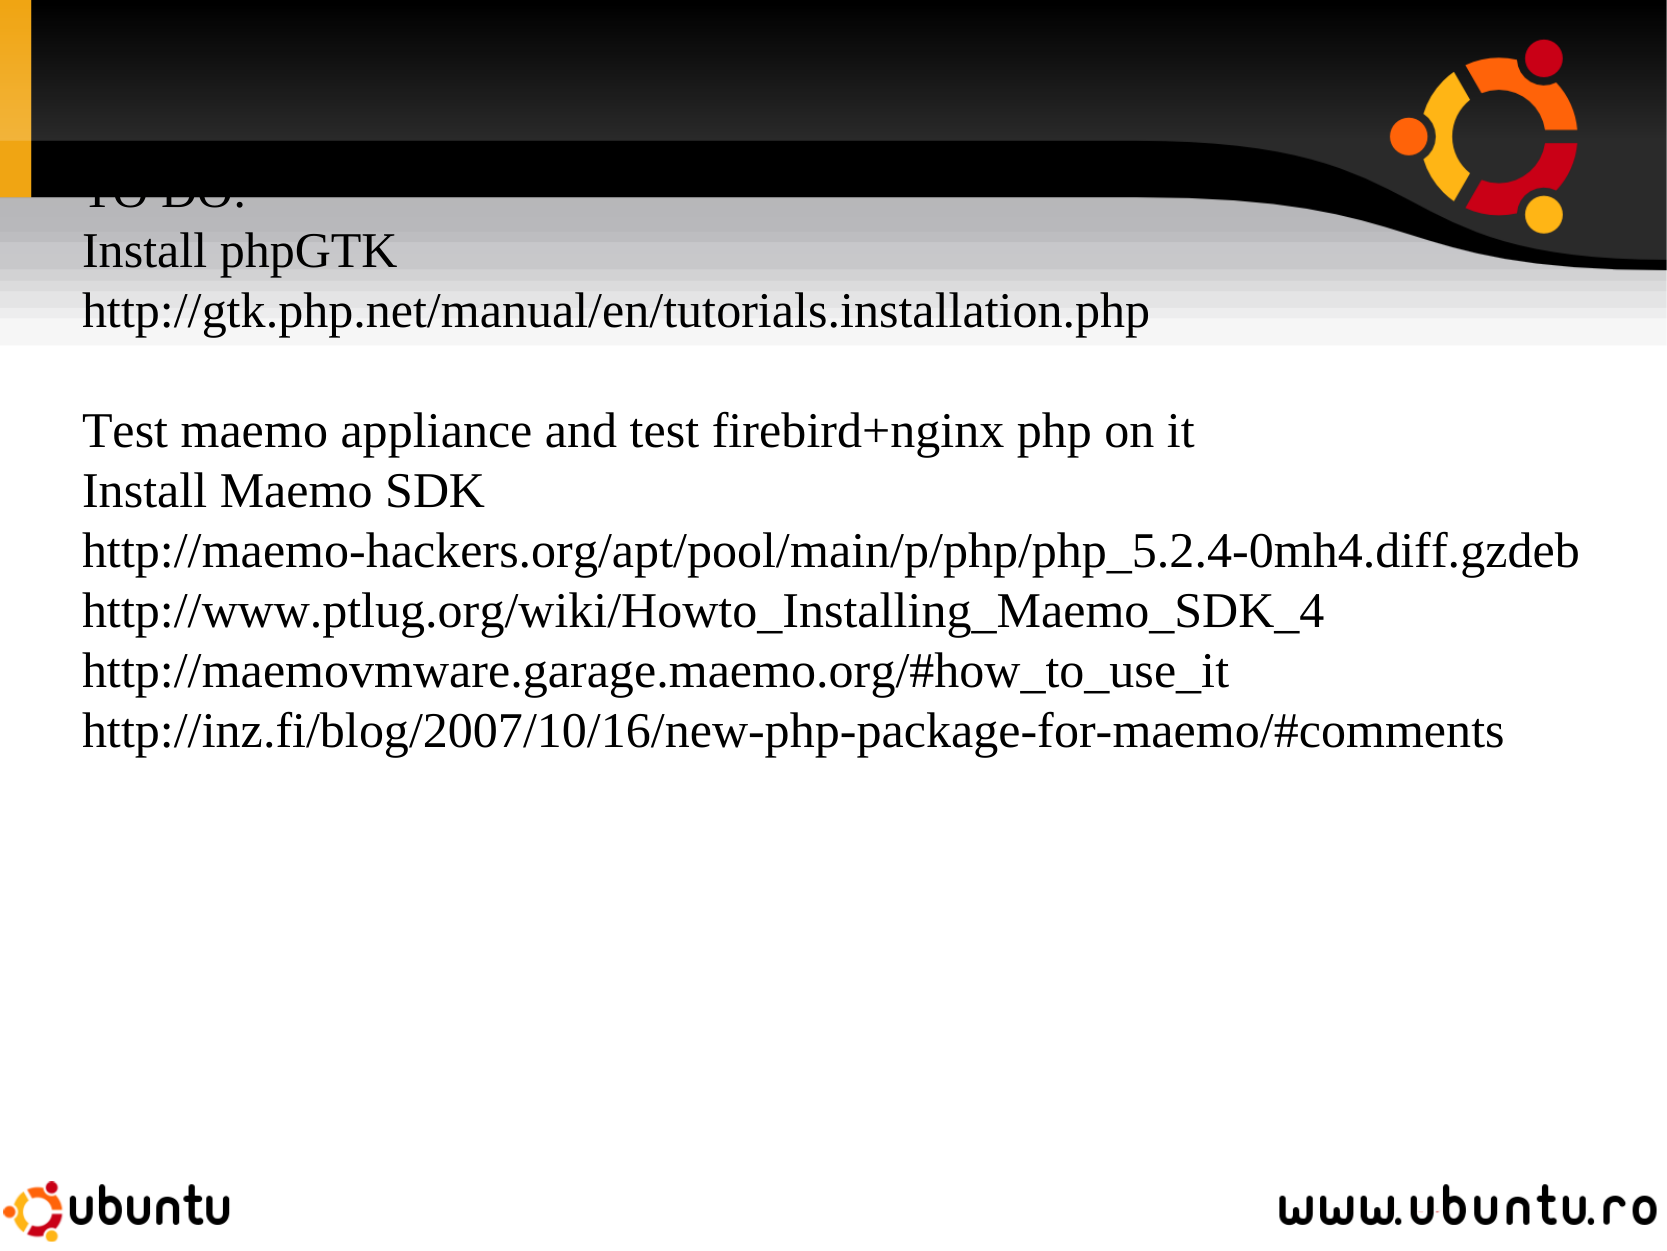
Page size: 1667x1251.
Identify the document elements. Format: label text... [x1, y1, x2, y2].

picture [0, 0, 1667, 1251]
text_box TO DO: Install phpGTK http://gtk.php.net/manual/en/tutorials.installation.php Test maemo appliance and test firebird+nginx php on it Install Maemo SDK http://maemo-hackers.org/apt/pool/main/p/php/php_5.2.4-0mh4.diff.gzdeb http://www.ptlug.org/wiki/Howto_Installing_Maemo_SDK_4 http://maemovmware.garage.maemo.org/#how_to_use_it http://inz.fi/blog/2007/10/16/new-php-package-for-maemo/#comments [67, 149, 1596, 908]
